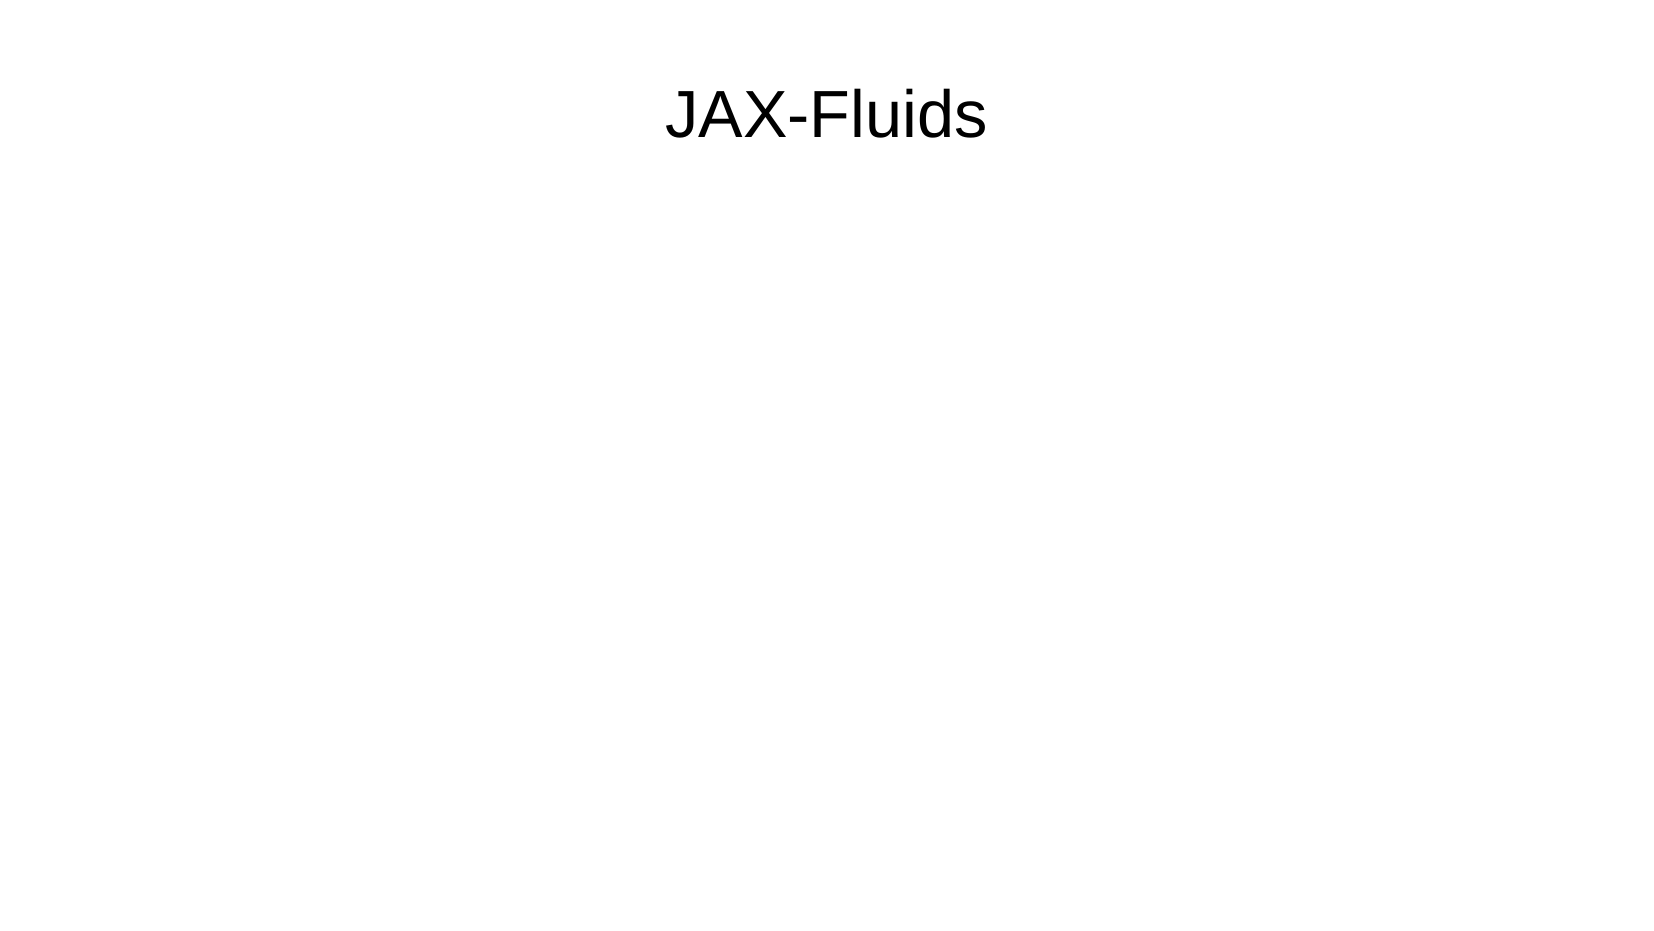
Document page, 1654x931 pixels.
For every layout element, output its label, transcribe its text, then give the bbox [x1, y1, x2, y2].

title JAX-Fluids [82, 37, 1571, 193]
